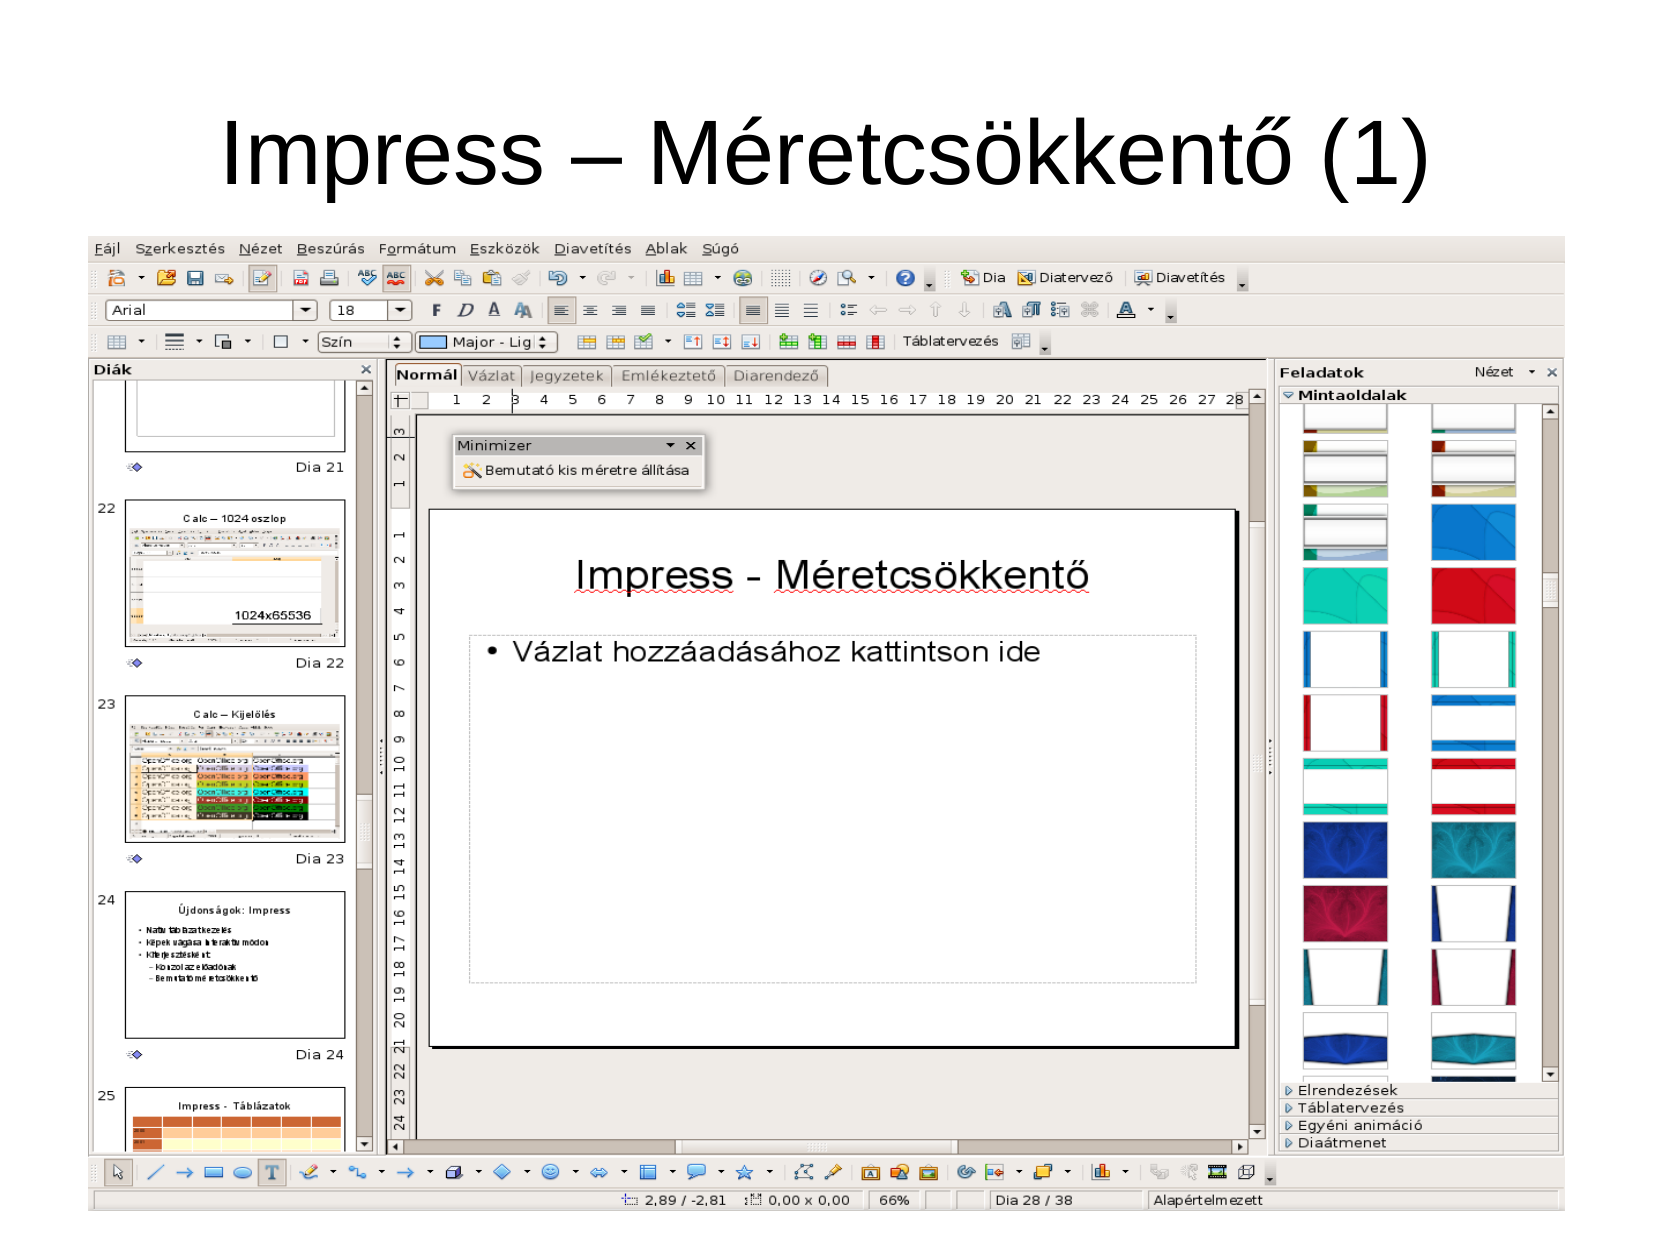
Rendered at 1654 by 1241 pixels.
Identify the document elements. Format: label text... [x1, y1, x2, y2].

picture [88, 236, 1565, 1211]
title Impress – Méretcsökkentő (1) [82, 56, 1571, 250]
